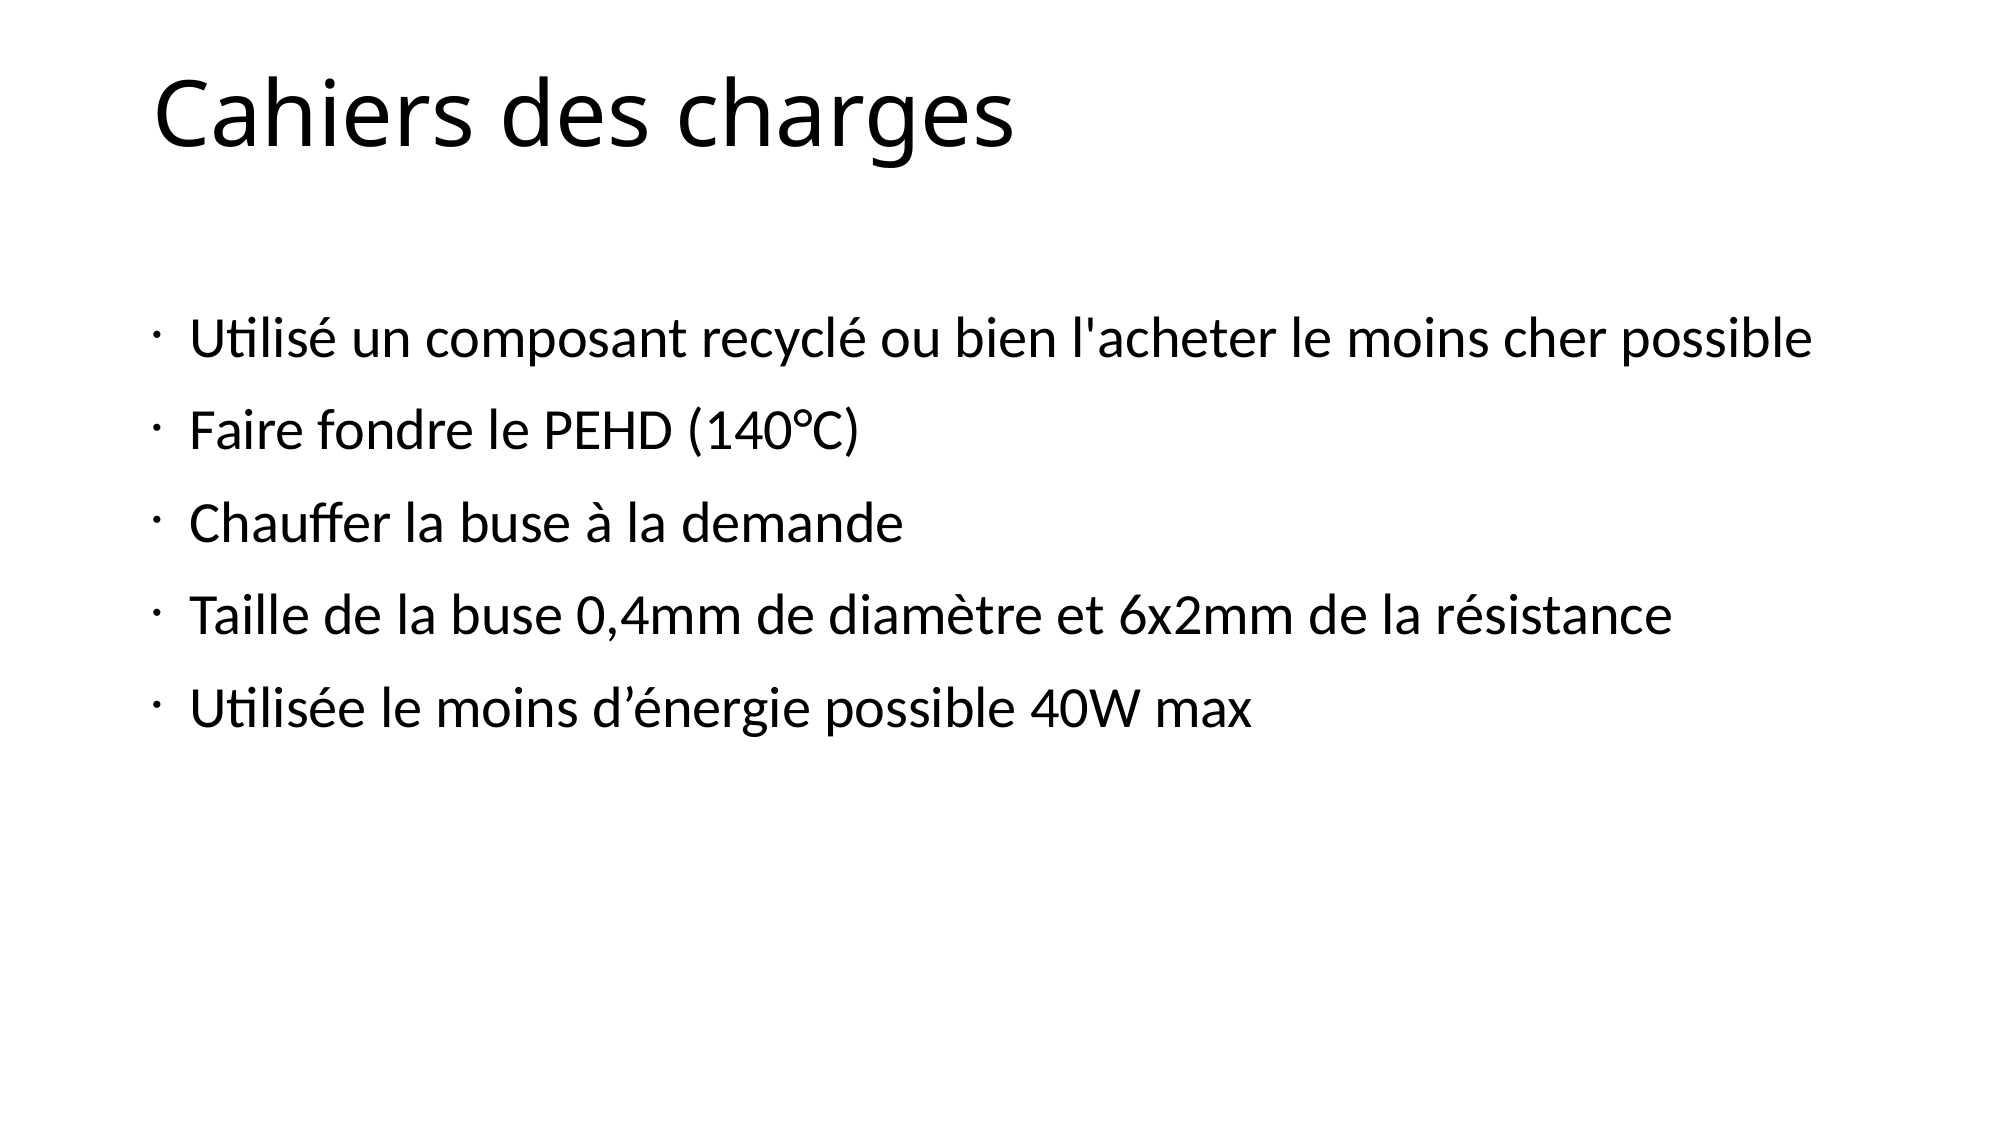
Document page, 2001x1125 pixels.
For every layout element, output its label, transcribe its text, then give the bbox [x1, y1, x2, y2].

list Utilisé un composant recyclé ou bien l'acheter le moins cher possible Faire fondre le PEHD (140°C) Chauffer la buse à la demande Taille de la buse 0,4mm de diamètre et 6x2mm de la résistance Utilisée le moins d’énergie possible 40W max [137, 299, 1863, 1014]
title Cahiers des charges [137, 59, 1863, 278]
